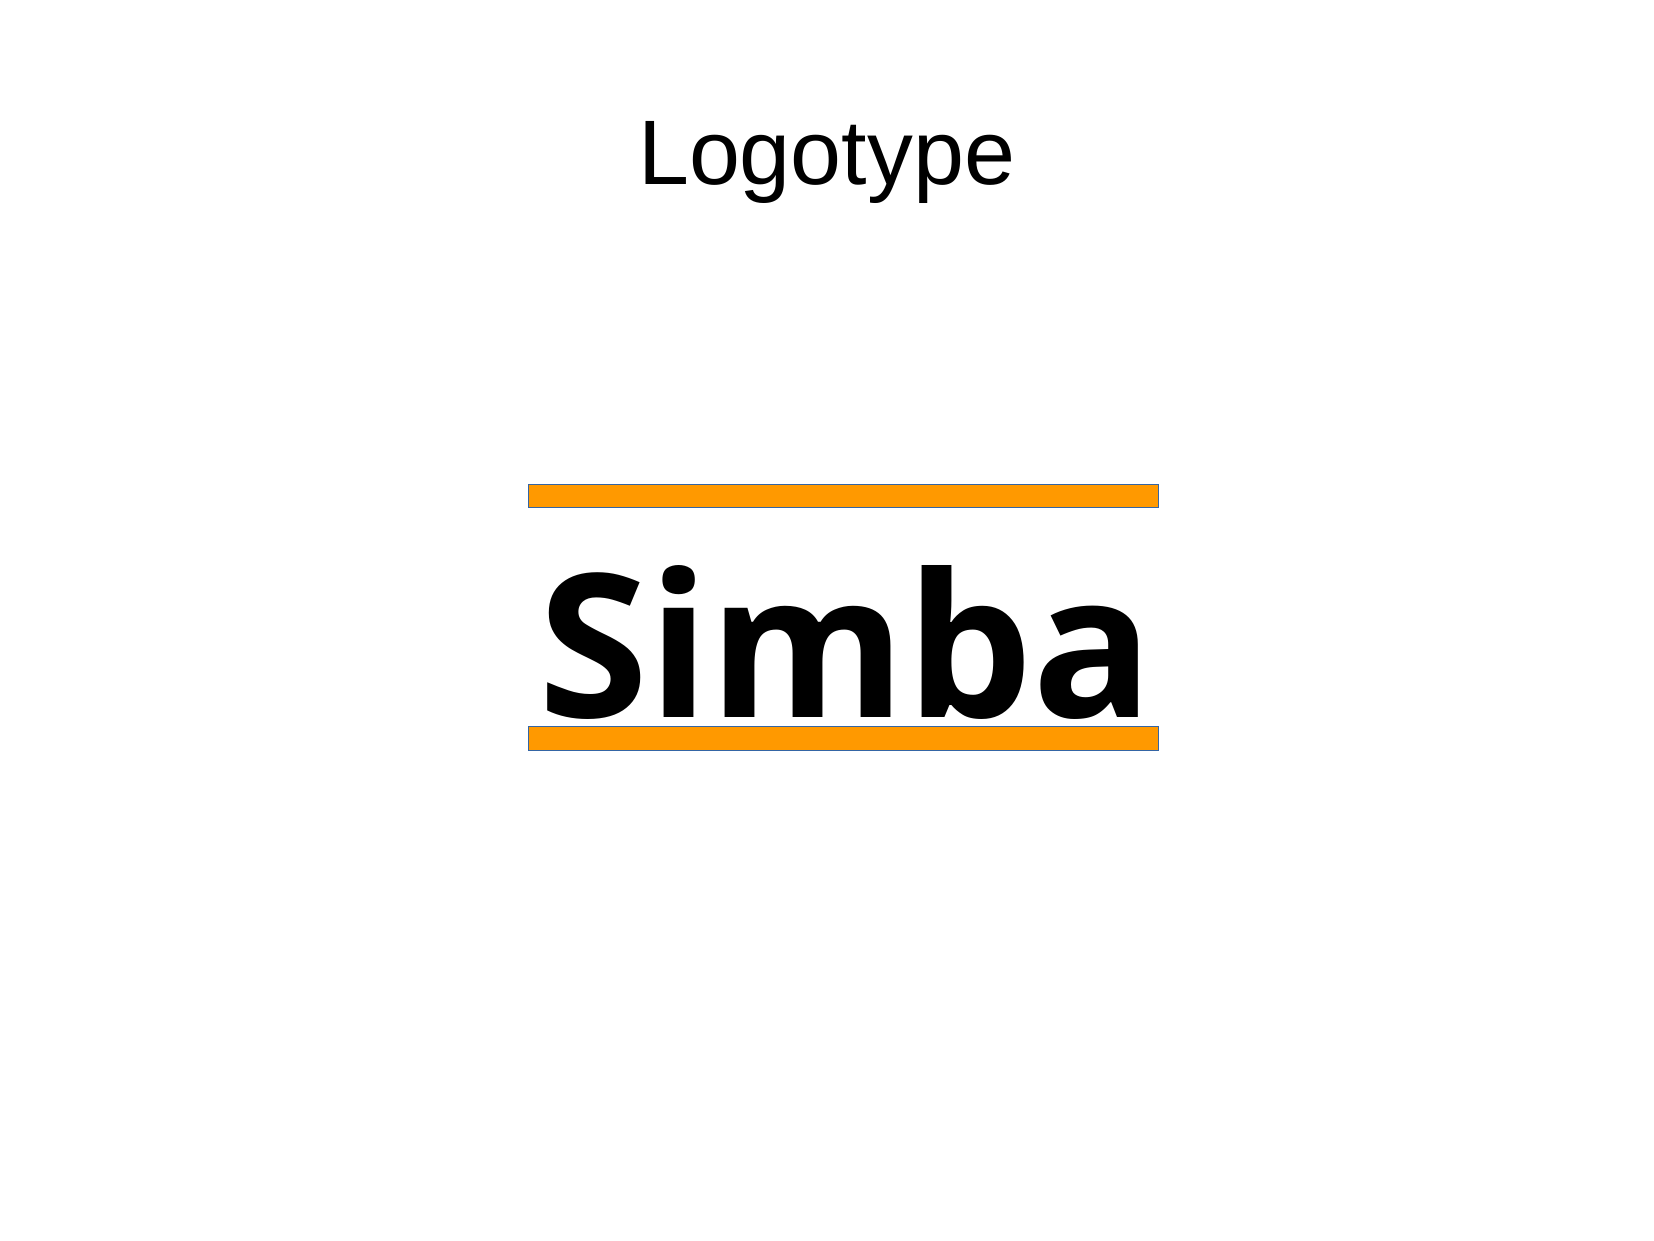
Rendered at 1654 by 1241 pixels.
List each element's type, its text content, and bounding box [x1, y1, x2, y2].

text_box [528, 726, 1159, 751]
title Logotype [82, 49, 1571, 257]
subtitle Simba [496, 475, 1197, 804]
text_box [528, 484, 1159, 508]
